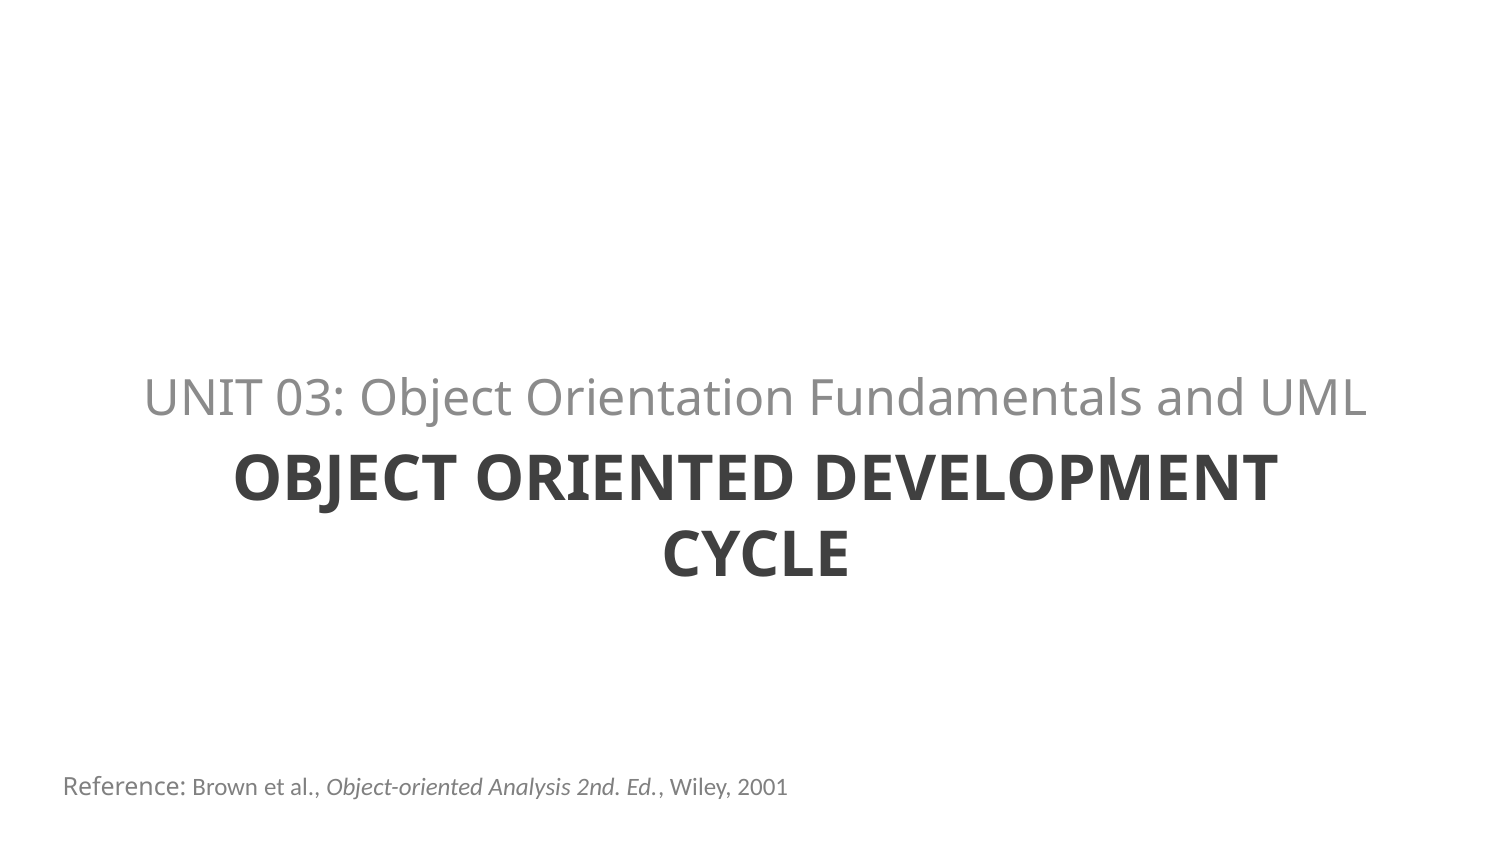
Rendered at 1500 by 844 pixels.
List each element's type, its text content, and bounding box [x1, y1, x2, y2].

list UNIT 03: Object Orientation Fundamentals and UML [118, 357, 1394, 436]
title Object oriented development cycle [118, 436, 1394, 598]
text_box Reference: Brown et al., Object-oriented Analysis 2nd. Ed., Wiley, 2001 [48, 763, 1469, 808]
